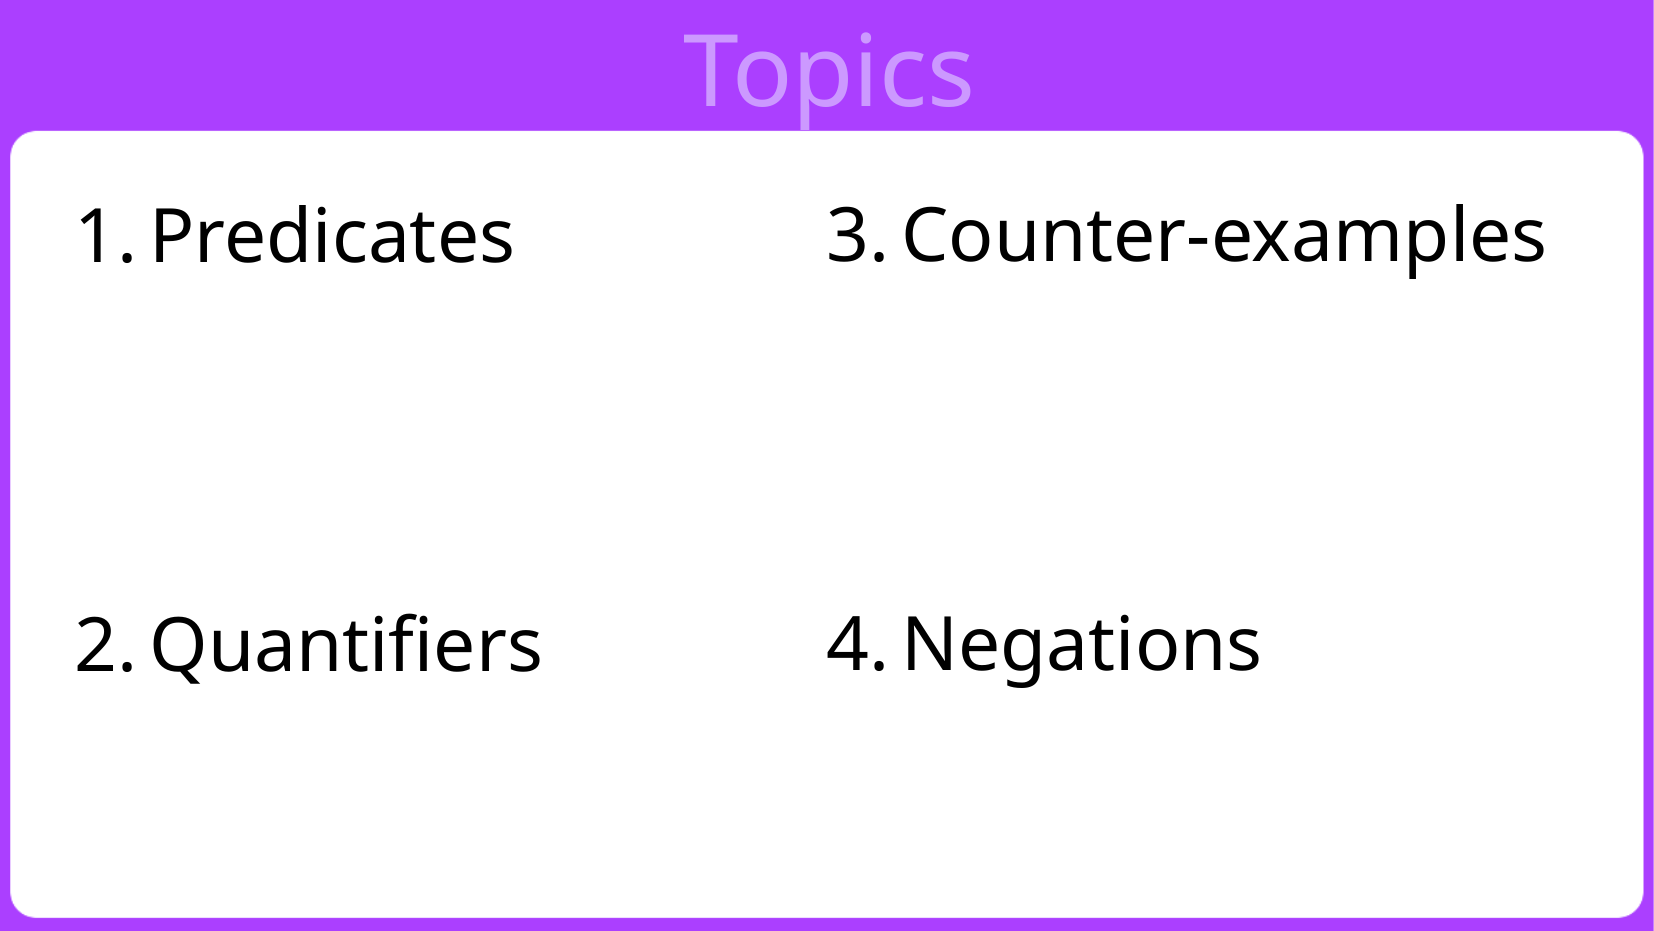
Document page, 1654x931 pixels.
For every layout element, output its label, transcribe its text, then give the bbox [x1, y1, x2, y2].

text_box 3. Counter-examples 4. Negations [826, 181, 1558, 878]
picture [0, 0, 1654, 931]
text_box 1. Predicates 2. Quantifiers [74, 182, 806, 879]
title Topics [85, 8, 1574, 126]
